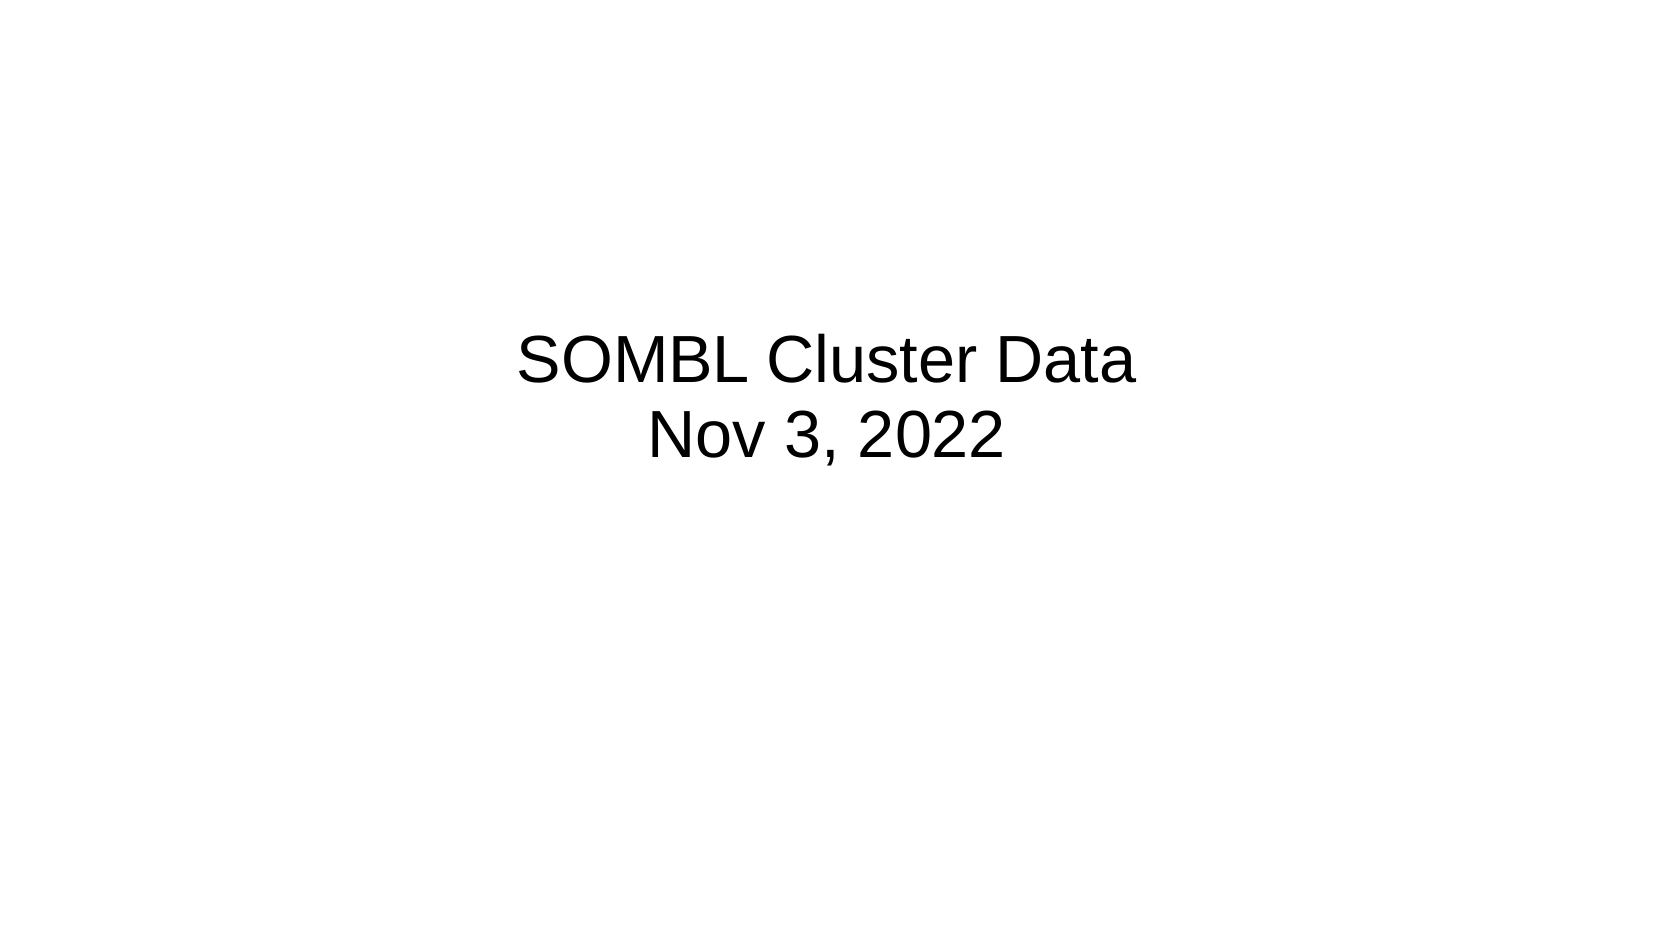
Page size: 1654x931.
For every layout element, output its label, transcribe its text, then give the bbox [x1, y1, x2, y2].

subtitle SOMBL Cluster Data Nov 3, 2022 [82, 37, 1571, 757]
